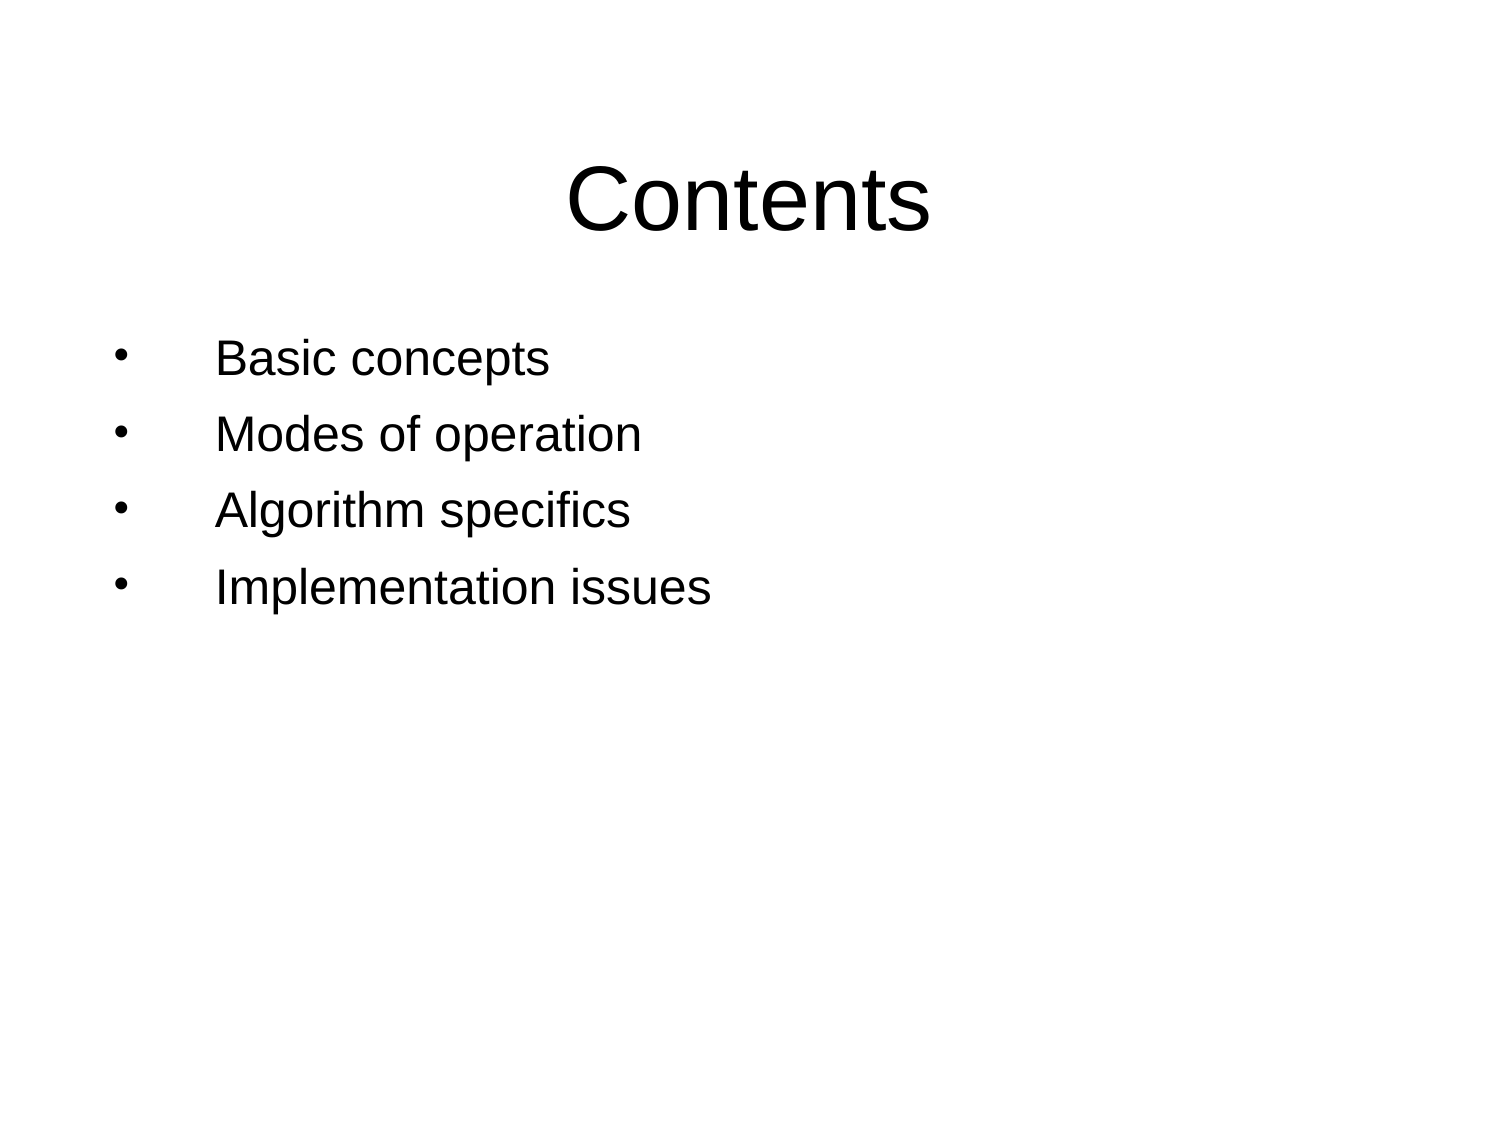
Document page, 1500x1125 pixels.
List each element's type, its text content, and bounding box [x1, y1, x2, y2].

title Contents [112, 107, 1387, 280]
list Basic concepts Modes of operation Algorithm specifics Implementation issues [112, 324, 1387, 985]
